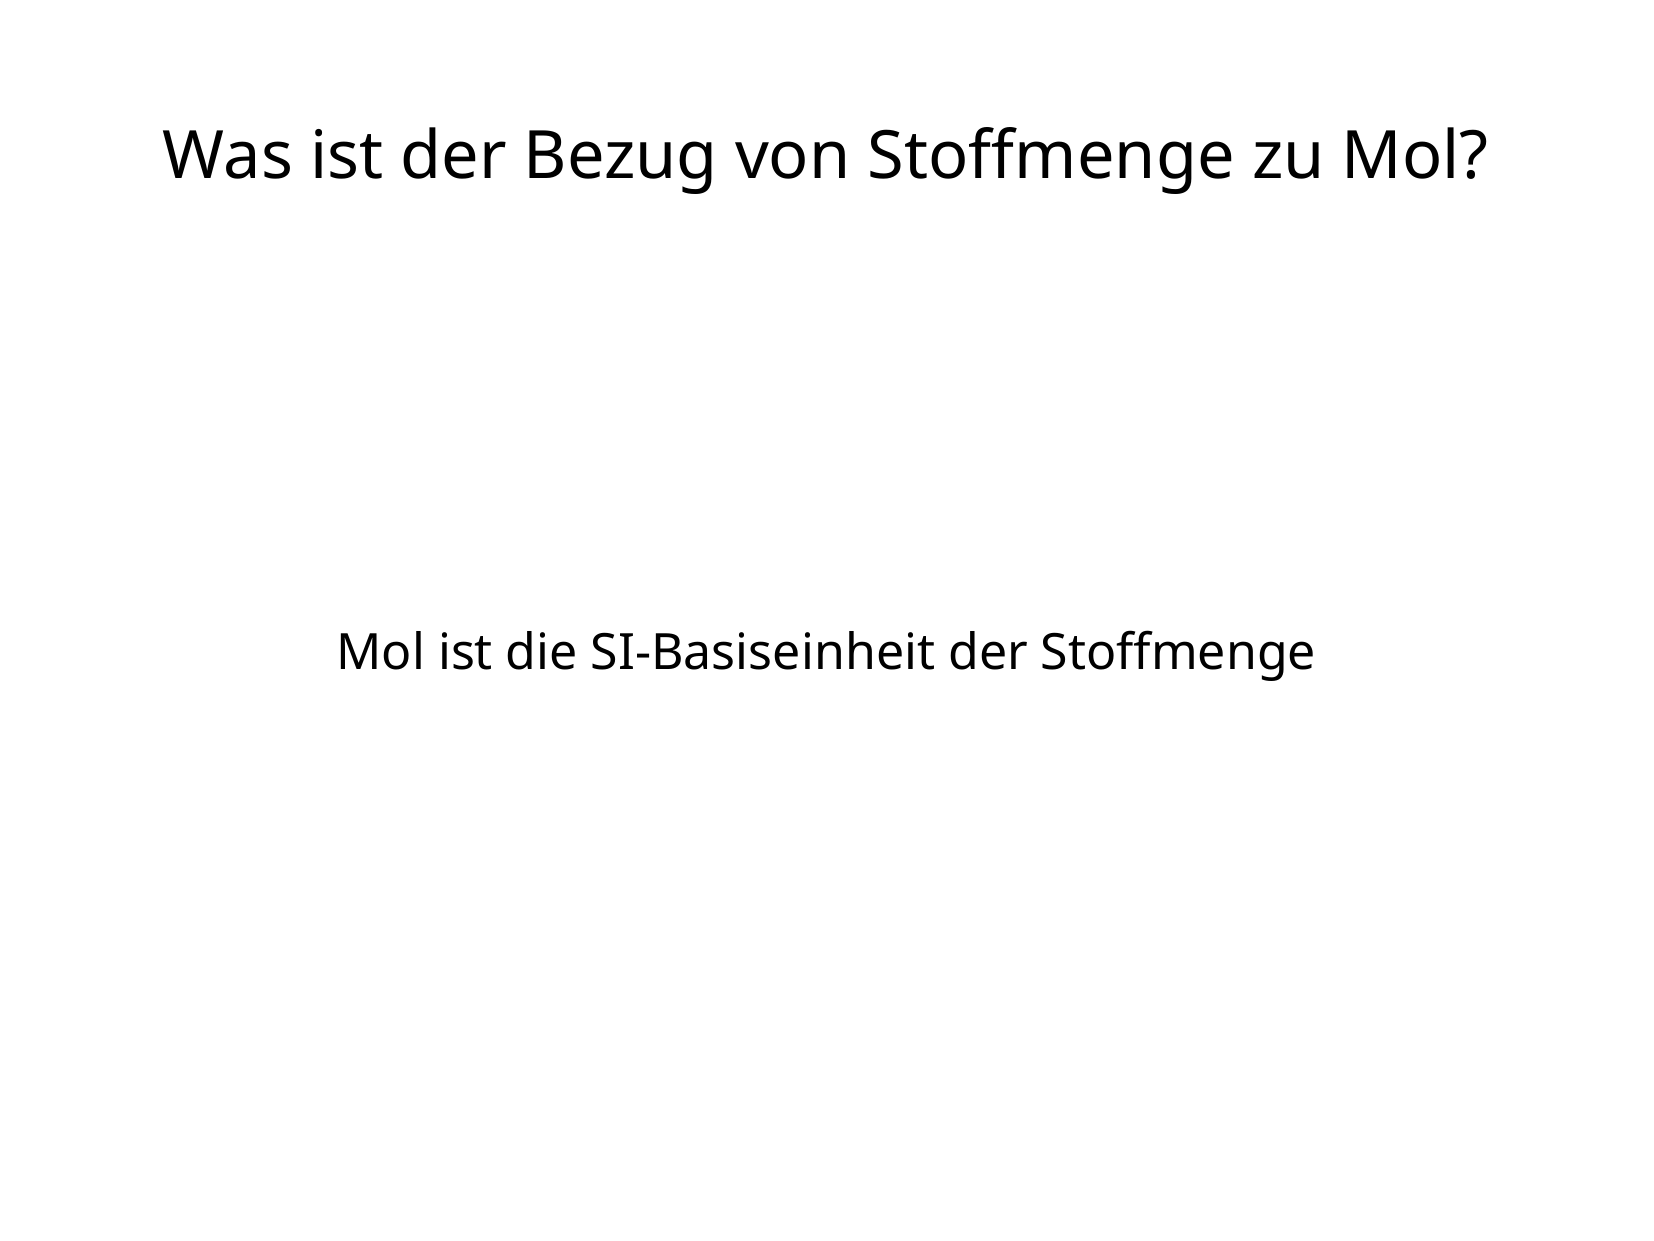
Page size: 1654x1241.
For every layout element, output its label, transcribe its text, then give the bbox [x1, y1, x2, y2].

title Was ist der Bezug von Stoffmenge zu Mol? [82, 49, 1571, 257]
subtitle Mol ist die SI-Basiseinheit der Stoffmenge [82, 290, 1571, 1010]
